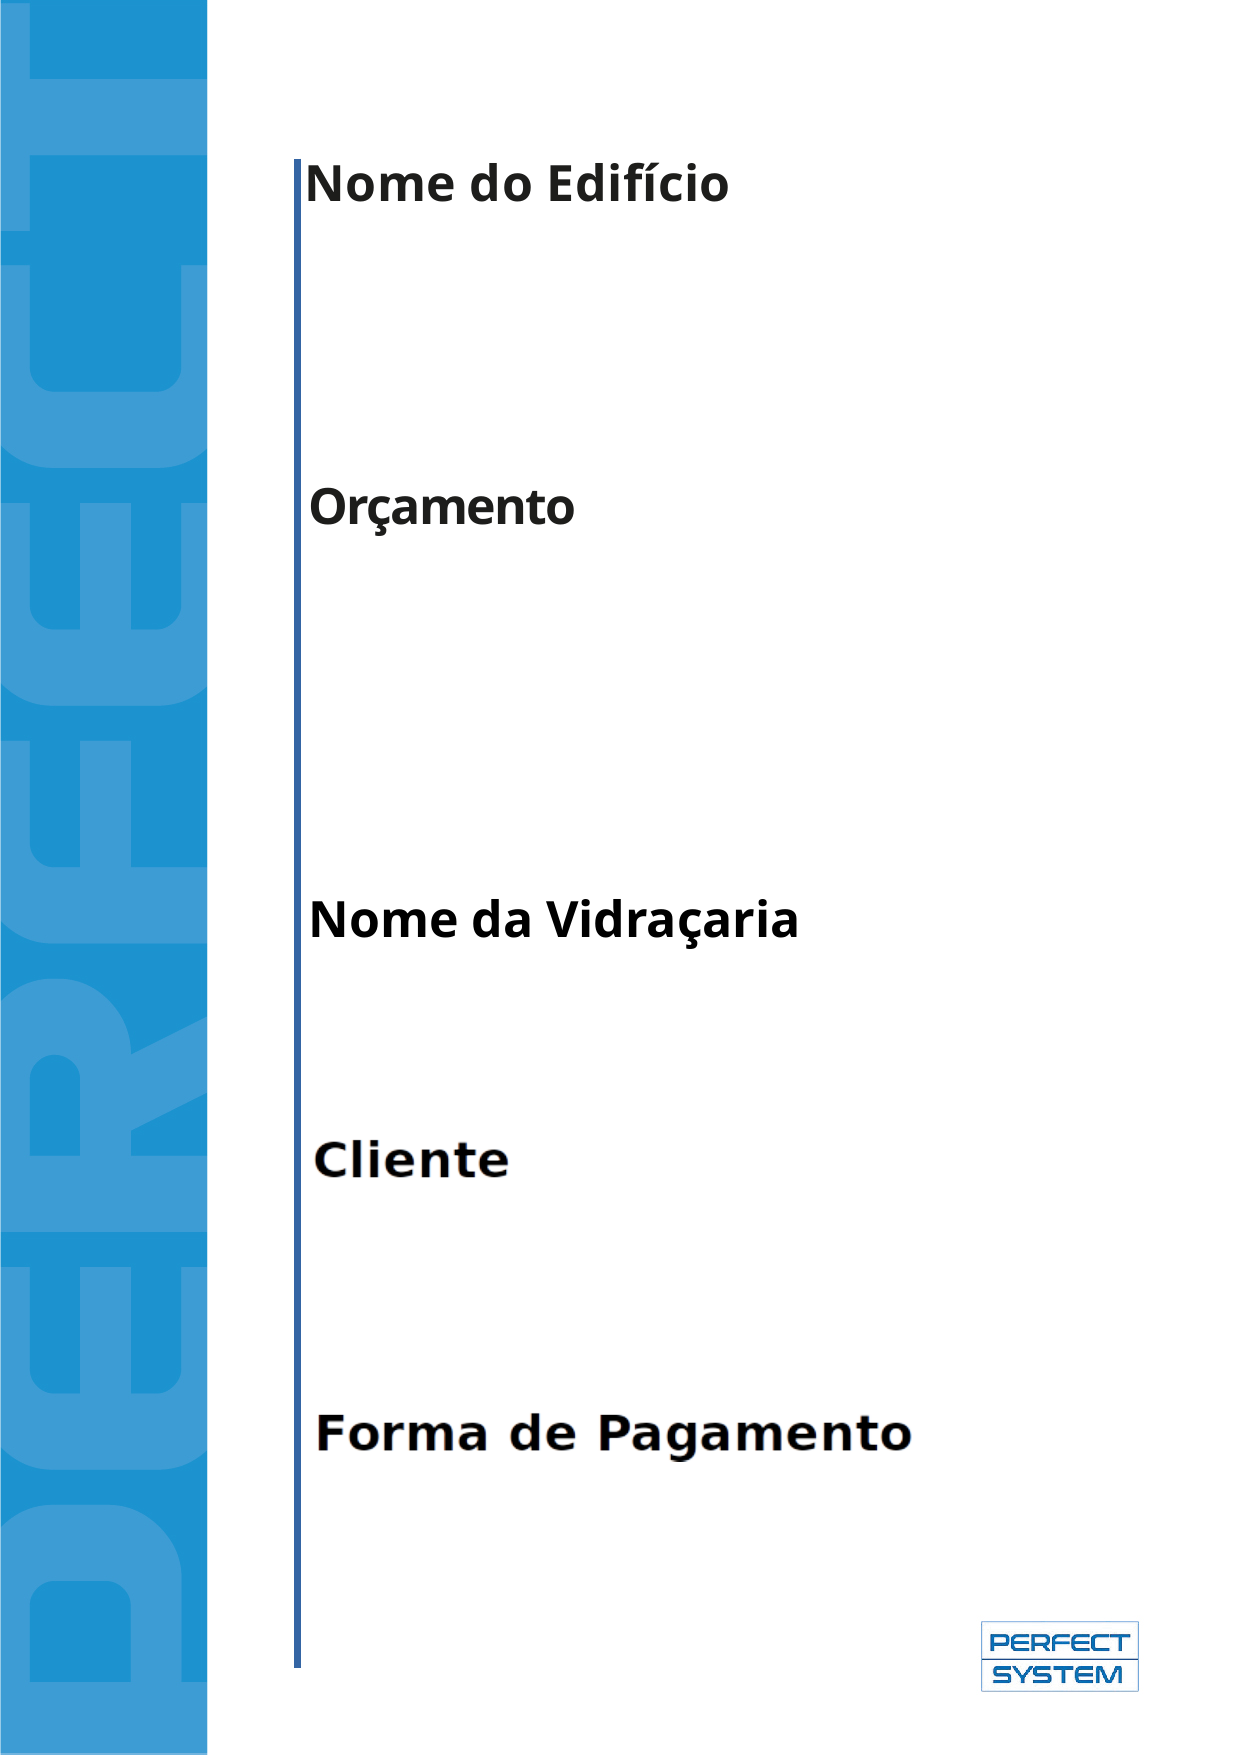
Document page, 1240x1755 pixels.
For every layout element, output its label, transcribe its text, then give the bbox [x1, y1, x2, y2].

text_box Nome do Edifício [302, 151, 939, 212]
text_box Nome da Vidraçaria [306, 885, 1004, 948]
text_box Orçamento [306, 472, 644, 535]
picture [0, 0, 1240, 1755]
